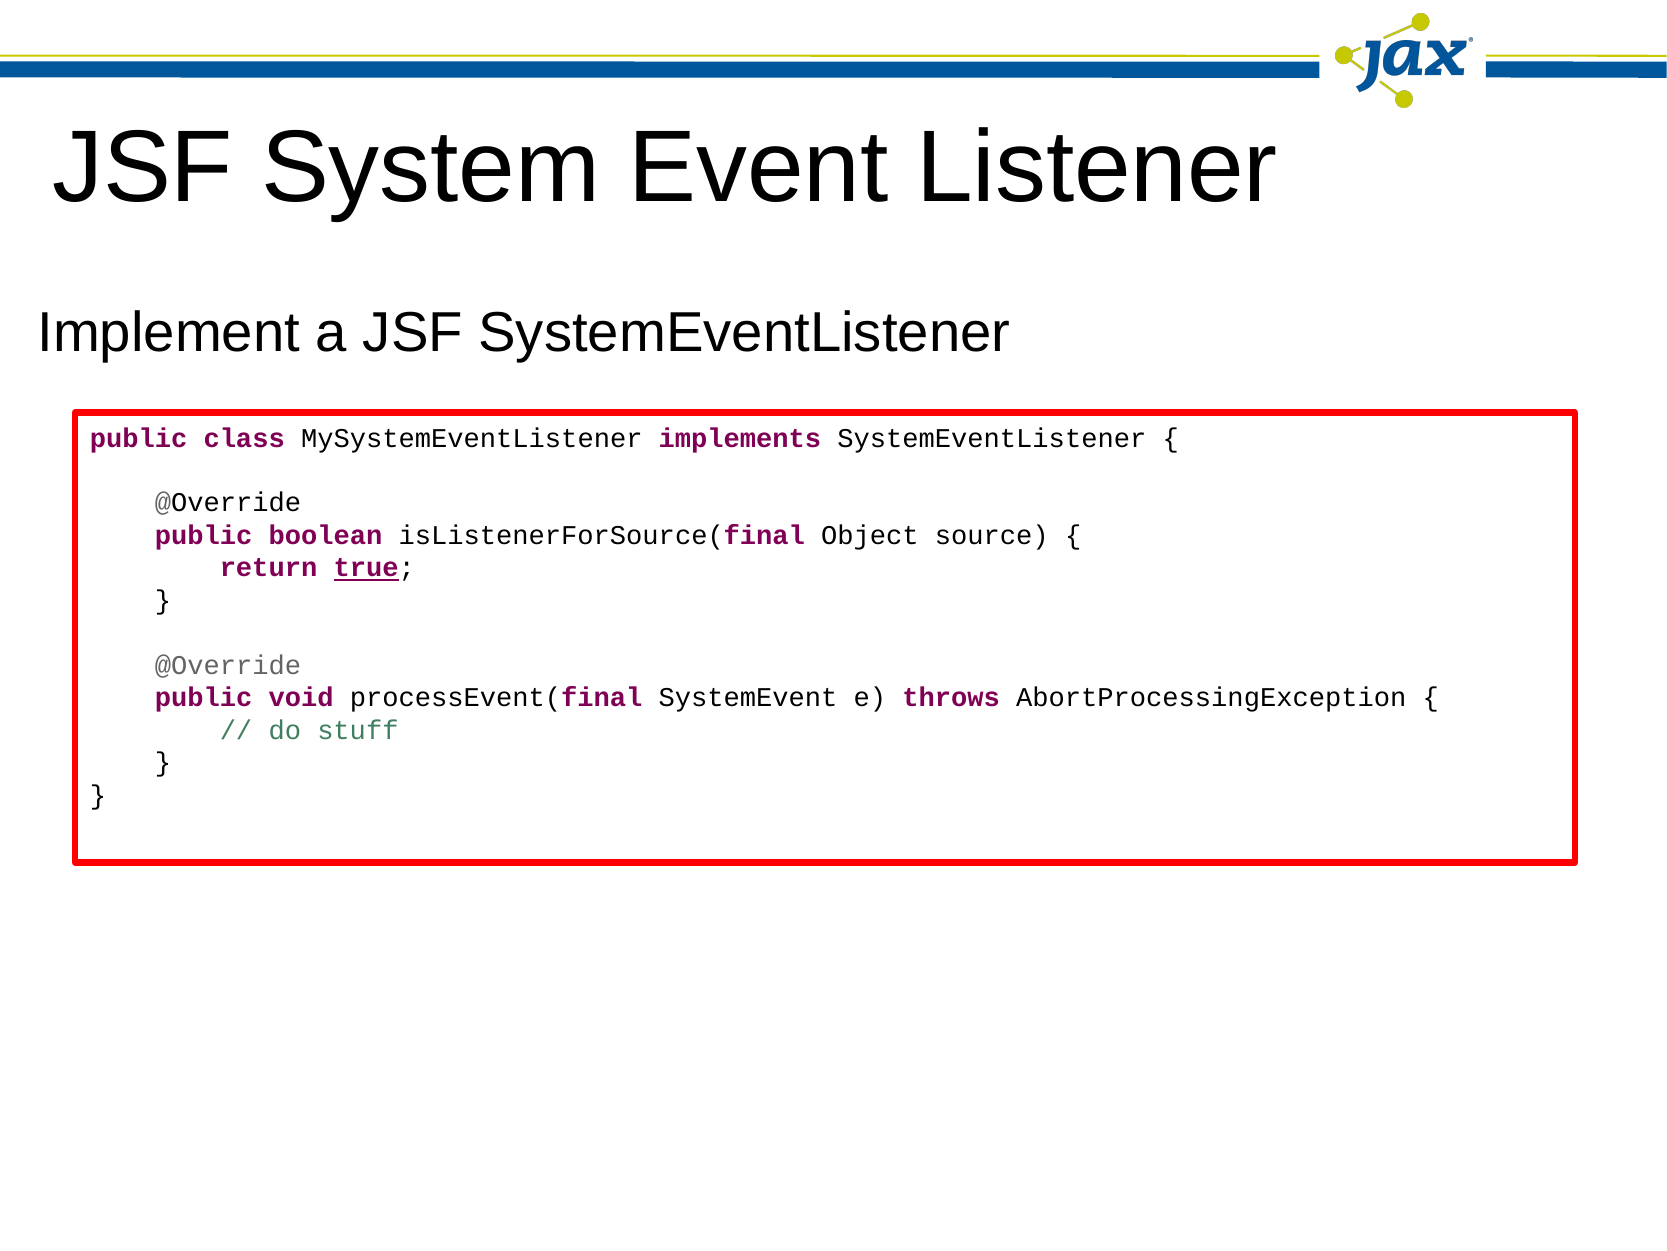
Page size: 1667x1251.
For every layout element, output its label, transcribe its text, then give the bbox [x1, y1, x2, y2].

picture [1335, 13, 1473, 91]
list Implement a JSF SystemEventListener [37, 300, 1613, 1126]
text_box public class MySystemEventListener implements SystemEventListener { @Override public boolean isListenerForSource(final Object source) { return true; } @Override public void processEvent(final SystemEvent e) throws AbortProcessingException { // do stuff } } [75, 412, 1576, 863]
title JSF System Event Listener [37, 91, 1651, 230]
